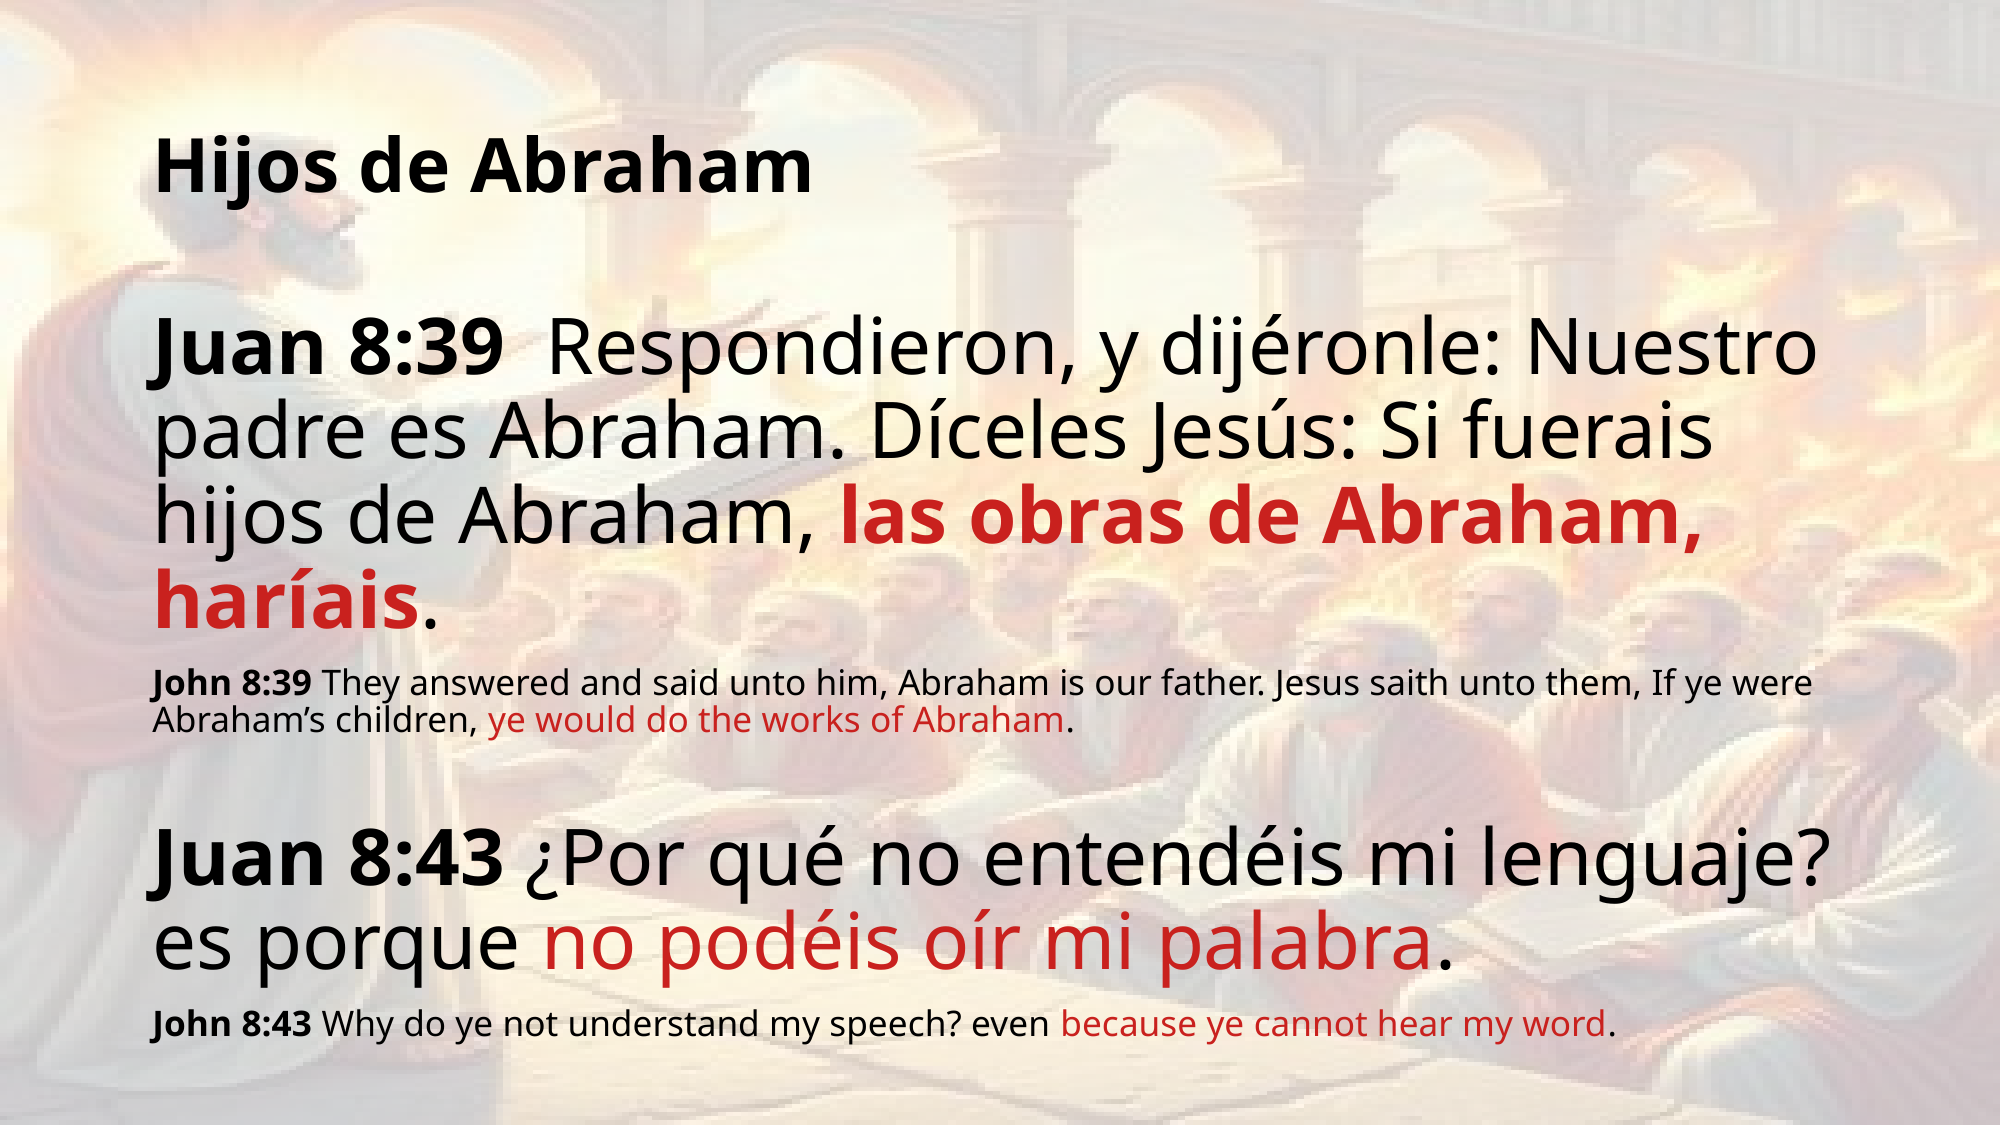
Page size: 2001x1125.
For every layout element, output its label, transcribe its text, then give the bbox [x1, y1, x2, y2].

title Hijos de Abraham [137, 59, 1863, 278]
list Juan 8:39 Respondieron, y dijéronle: Nuestro padre es Abraham. Díceles Jesús: Si fuerais hijos de Abraham, las obras de Abraham, haríais. John 8:39 They answered and said unto him, Abraham is our father. Jesus saith unto them, If ye were Abraham’s children, ye would do the works of Abraham. Juan 8:43 ¿Por qué no entendéis mi lenguaje? es porque no podéis oír mi palabra. John 8:43 Why do ye not understand my speech? even because ye cannot hear my word. [137, 299, 1863, 1066]
